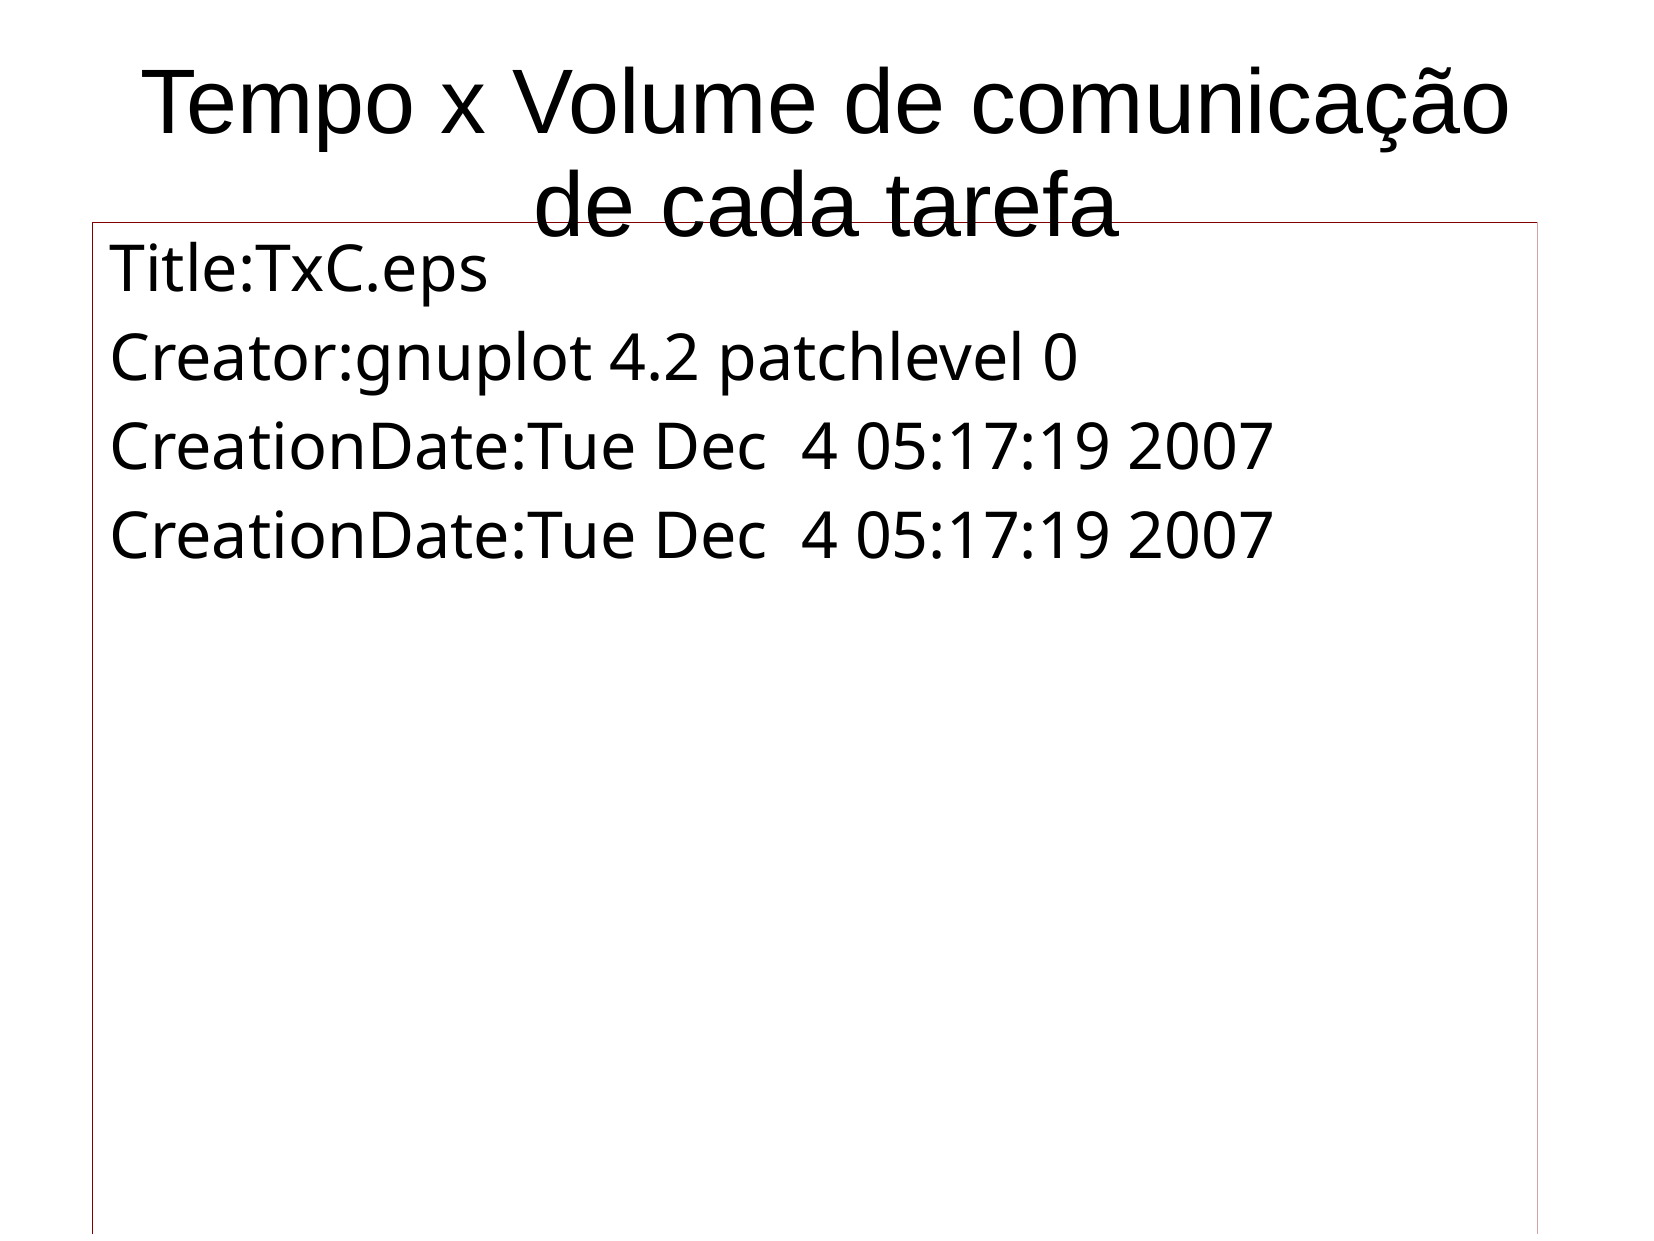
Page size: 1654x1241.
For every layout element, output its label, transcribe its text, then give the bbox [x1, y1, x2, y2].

picture [88, 256, 1538, 1234]
title Tempo x Volume de comunicação de cada tarefa [82, 50, 1571, 256]
